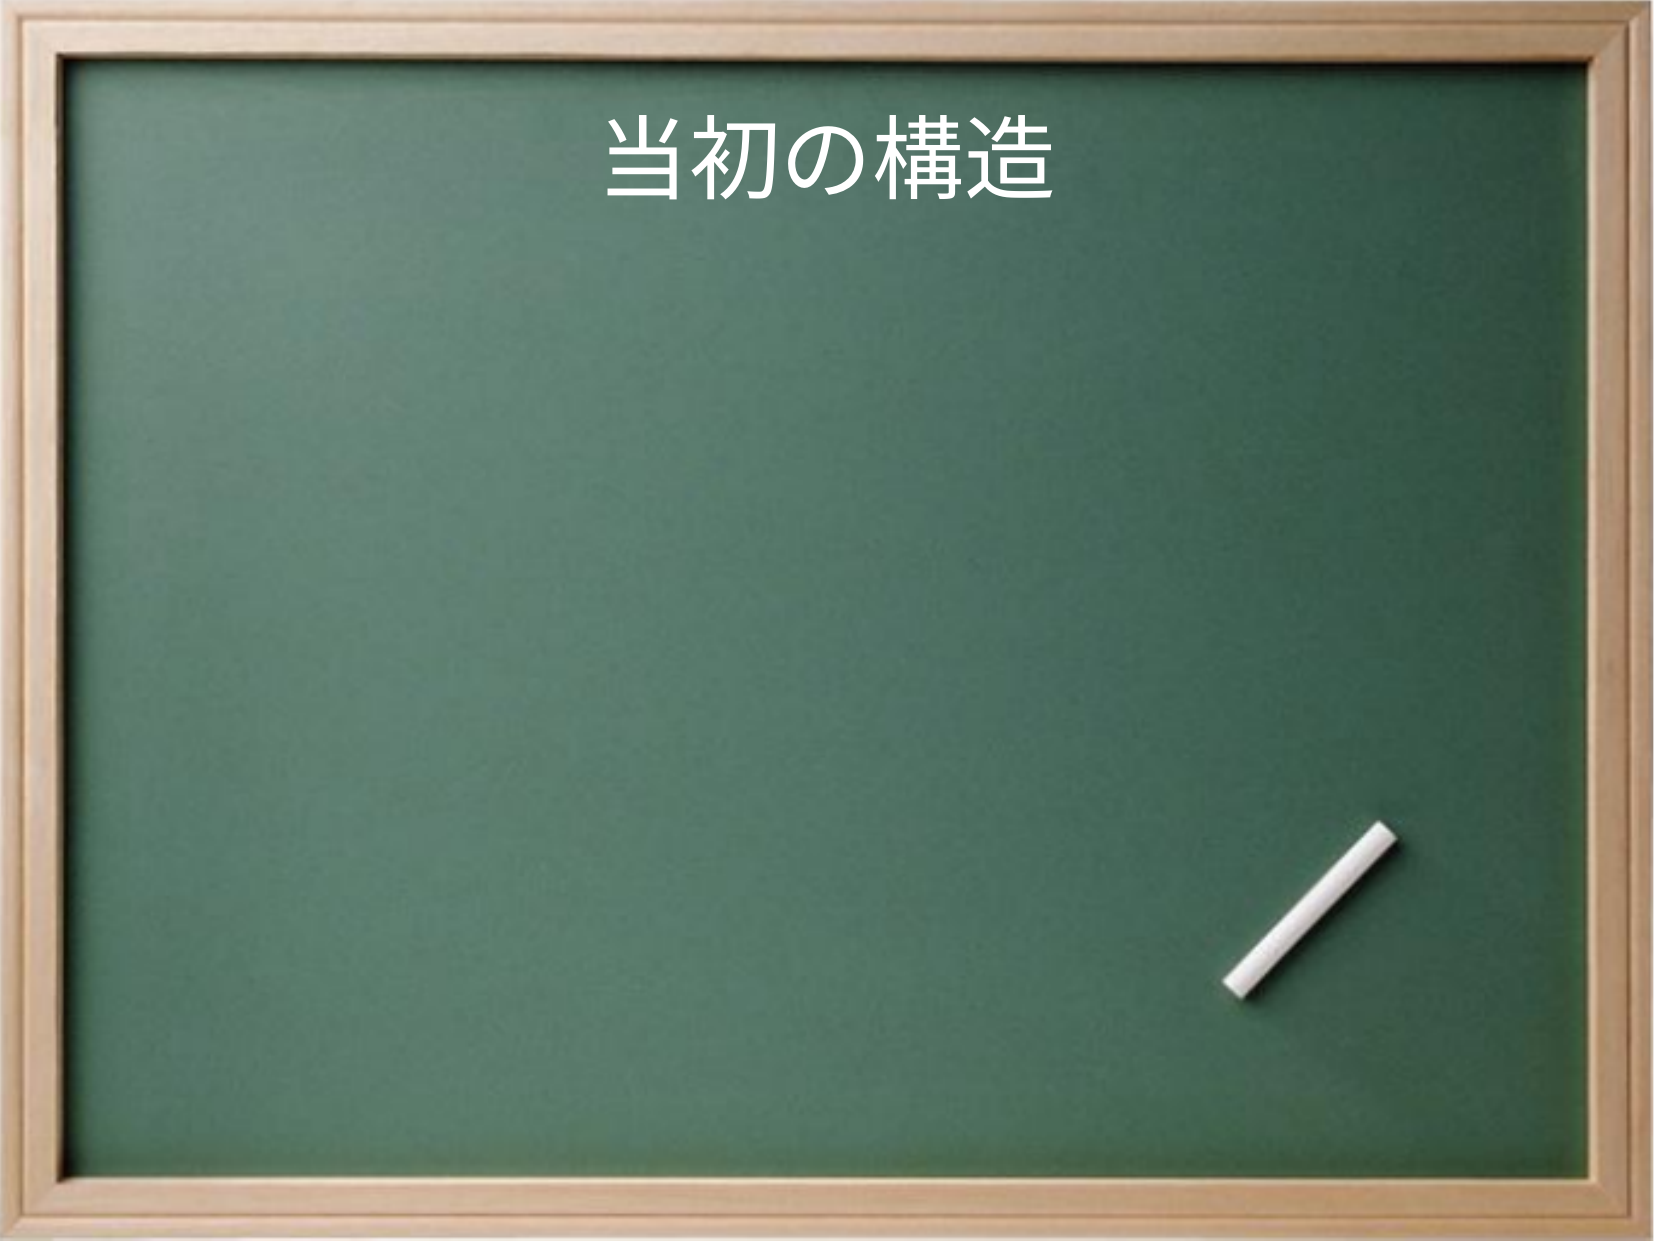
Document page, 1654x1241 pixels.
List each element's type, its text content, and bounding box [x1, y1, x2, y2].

picture [0, 0, 1654, 1241]
title 当初の構造 [82, 49, 1571, 257]
